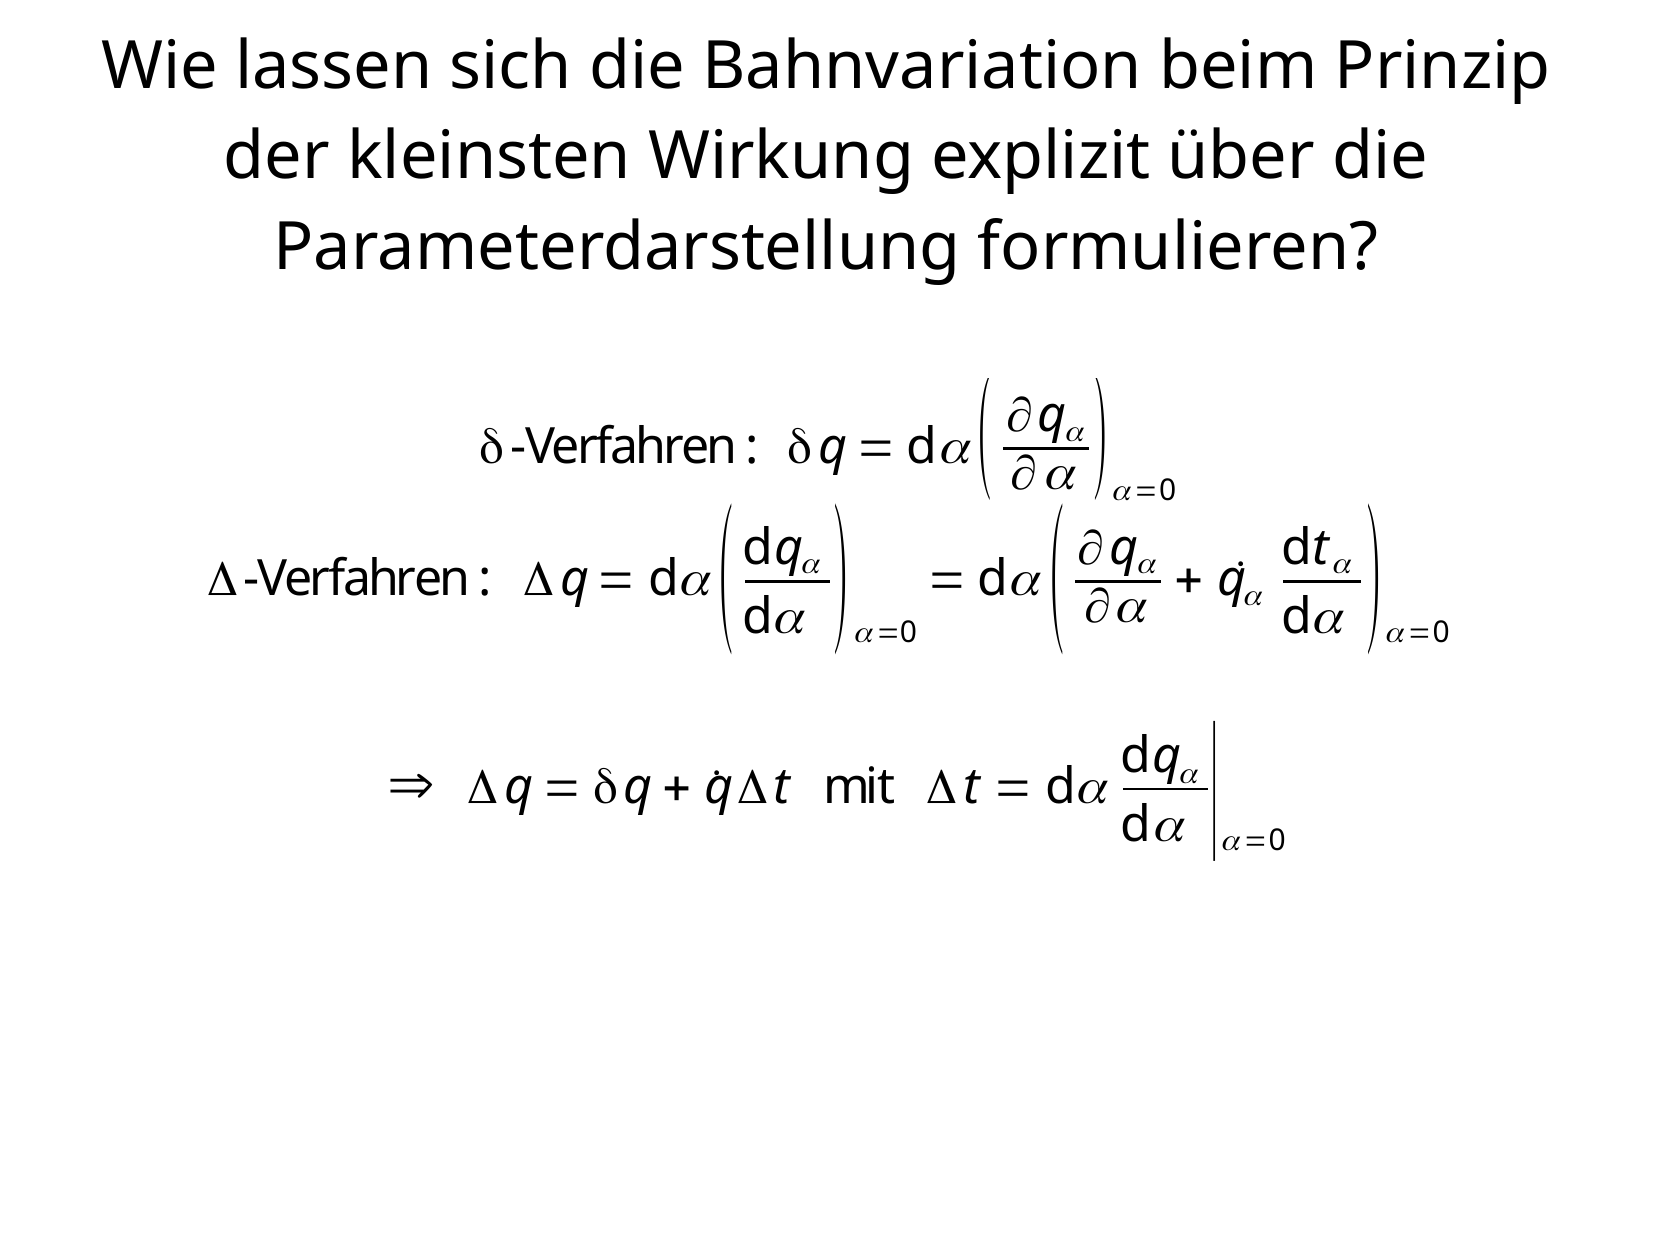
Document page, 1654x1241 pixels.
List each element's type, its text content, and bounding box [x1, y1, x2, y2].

title Wie lassen sich die Bahnvariation beim Prinzip der kleinsten Wirkung explizit über die Parameterdarstellung formulieren? [82, 19, 1571, 287]
chart [199, 378, 1454, 862]
